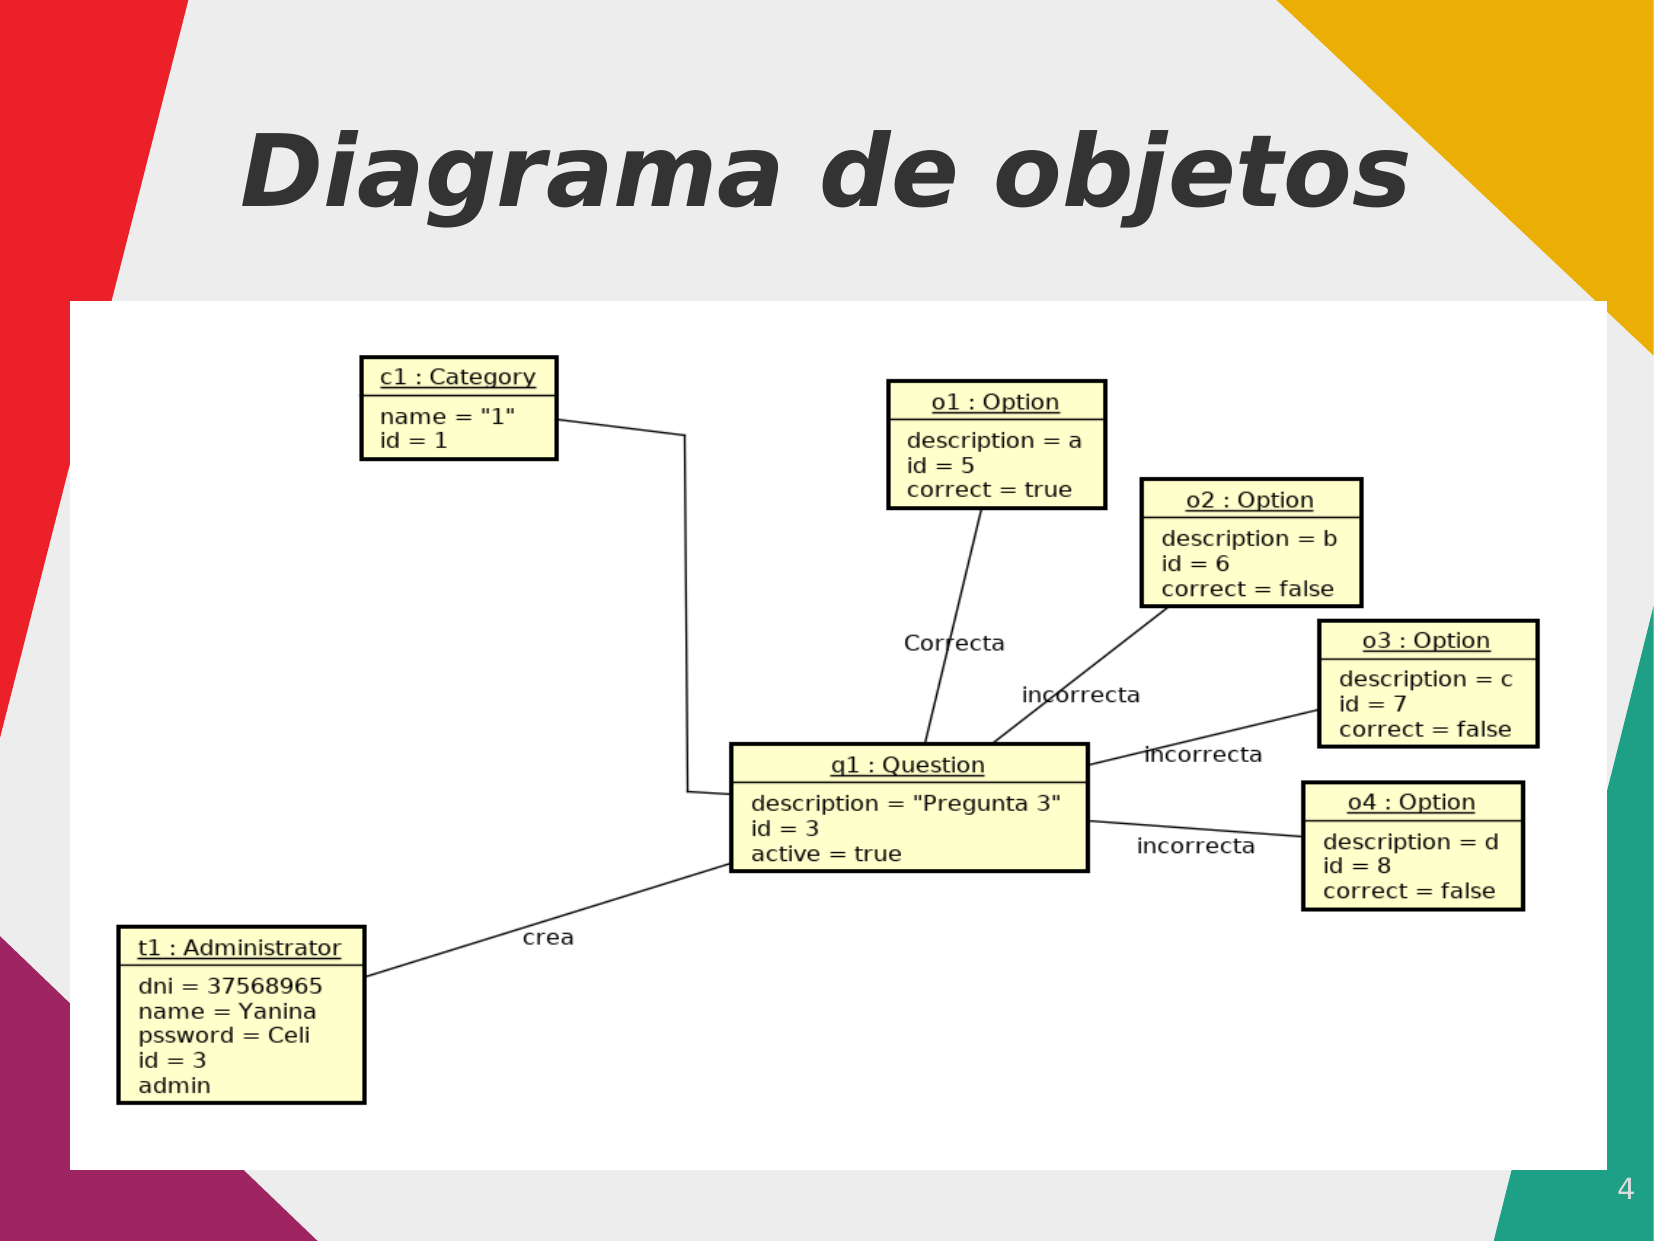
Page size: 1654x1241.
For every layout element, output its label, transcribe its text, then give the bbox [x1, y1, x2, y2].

picture [70, 301, 1607, 1170]
title Diagrama de objetos [114, 73, 1539, 271]
